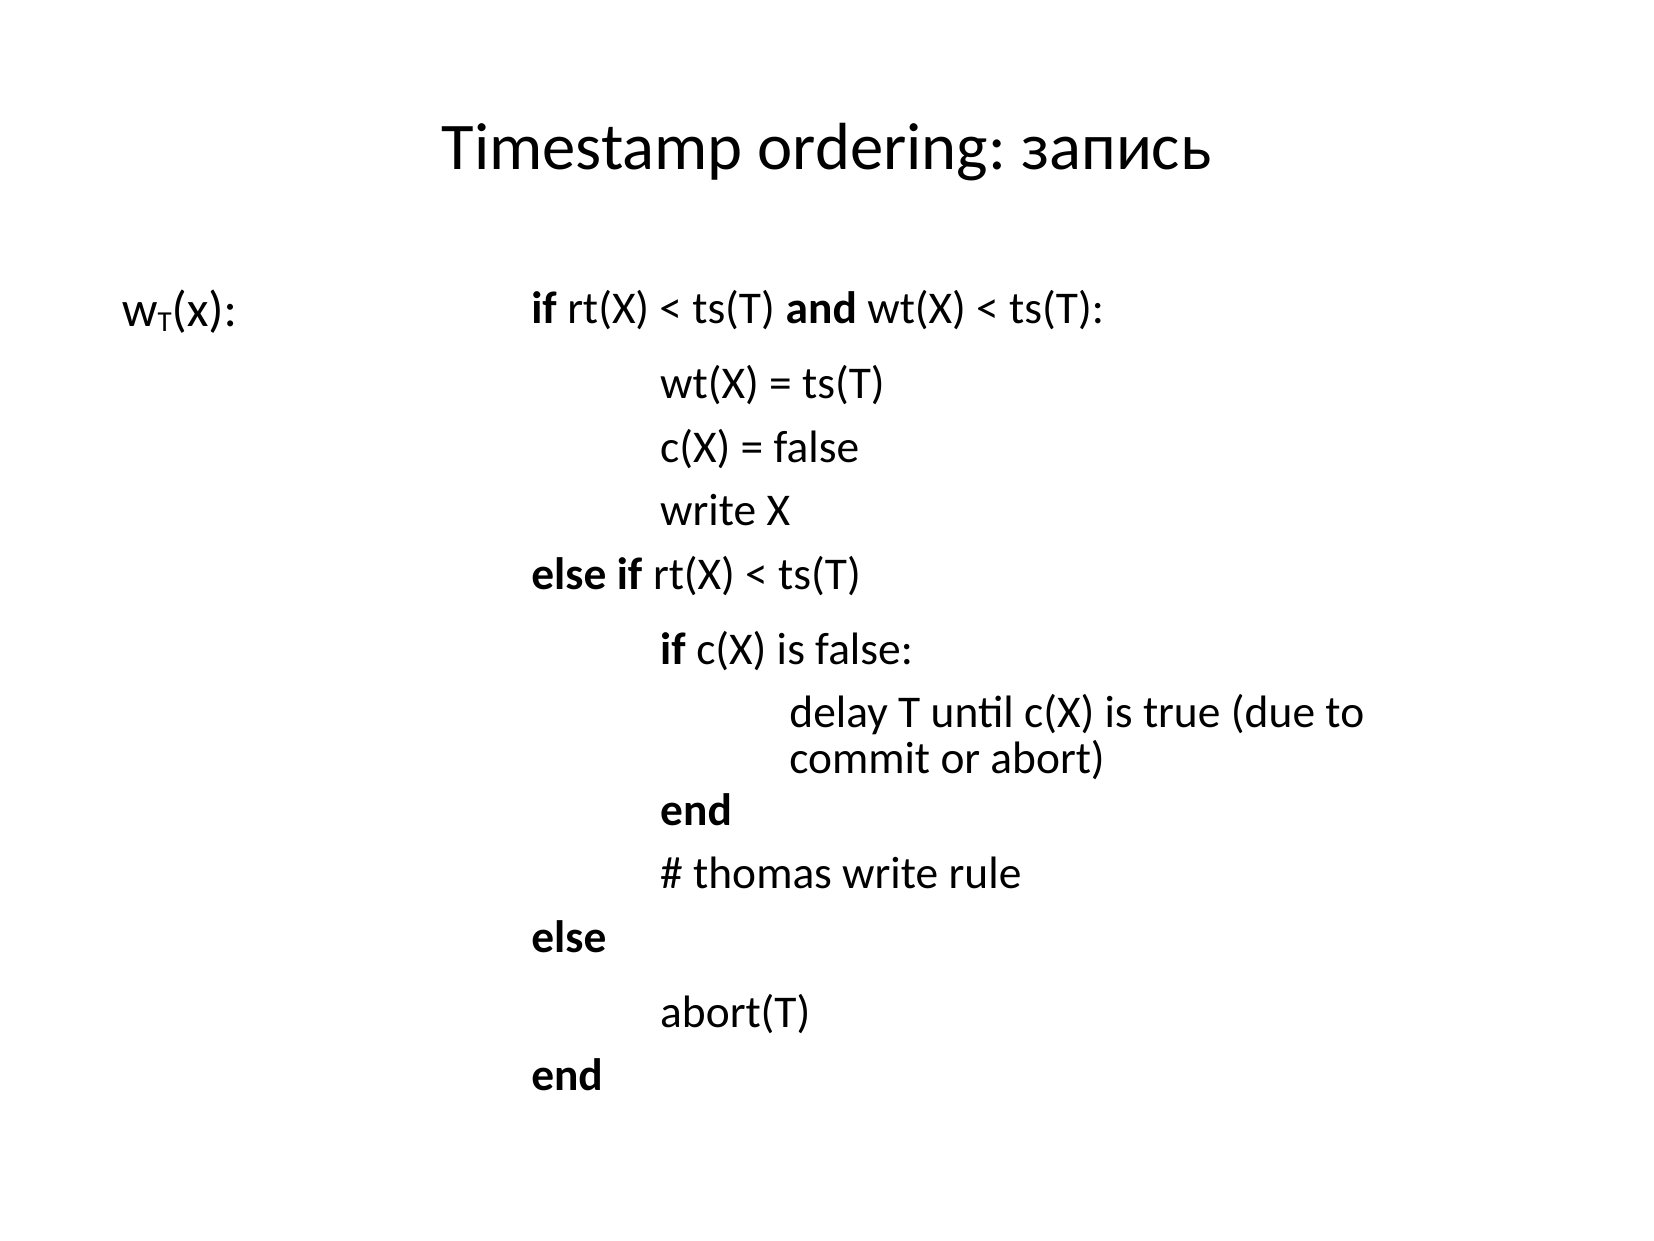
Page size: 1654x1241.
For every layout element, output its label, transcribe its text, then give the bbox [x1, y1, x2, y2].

title Timestamp ordering: запись [82, 49, 1571, 257]
list wT(x): [121, 289, 466, 1103]
list if rt(X) < ts(T) and wt(X) < ts(T): wt(X) = ts(T) c(X) = false write X else if rt(X) < ts(T) if c(X) is false: delay T until c(X) is true (due to commit or abort) end # thomas write rule else abort(T) end [466, 289, 1428, 1103]
